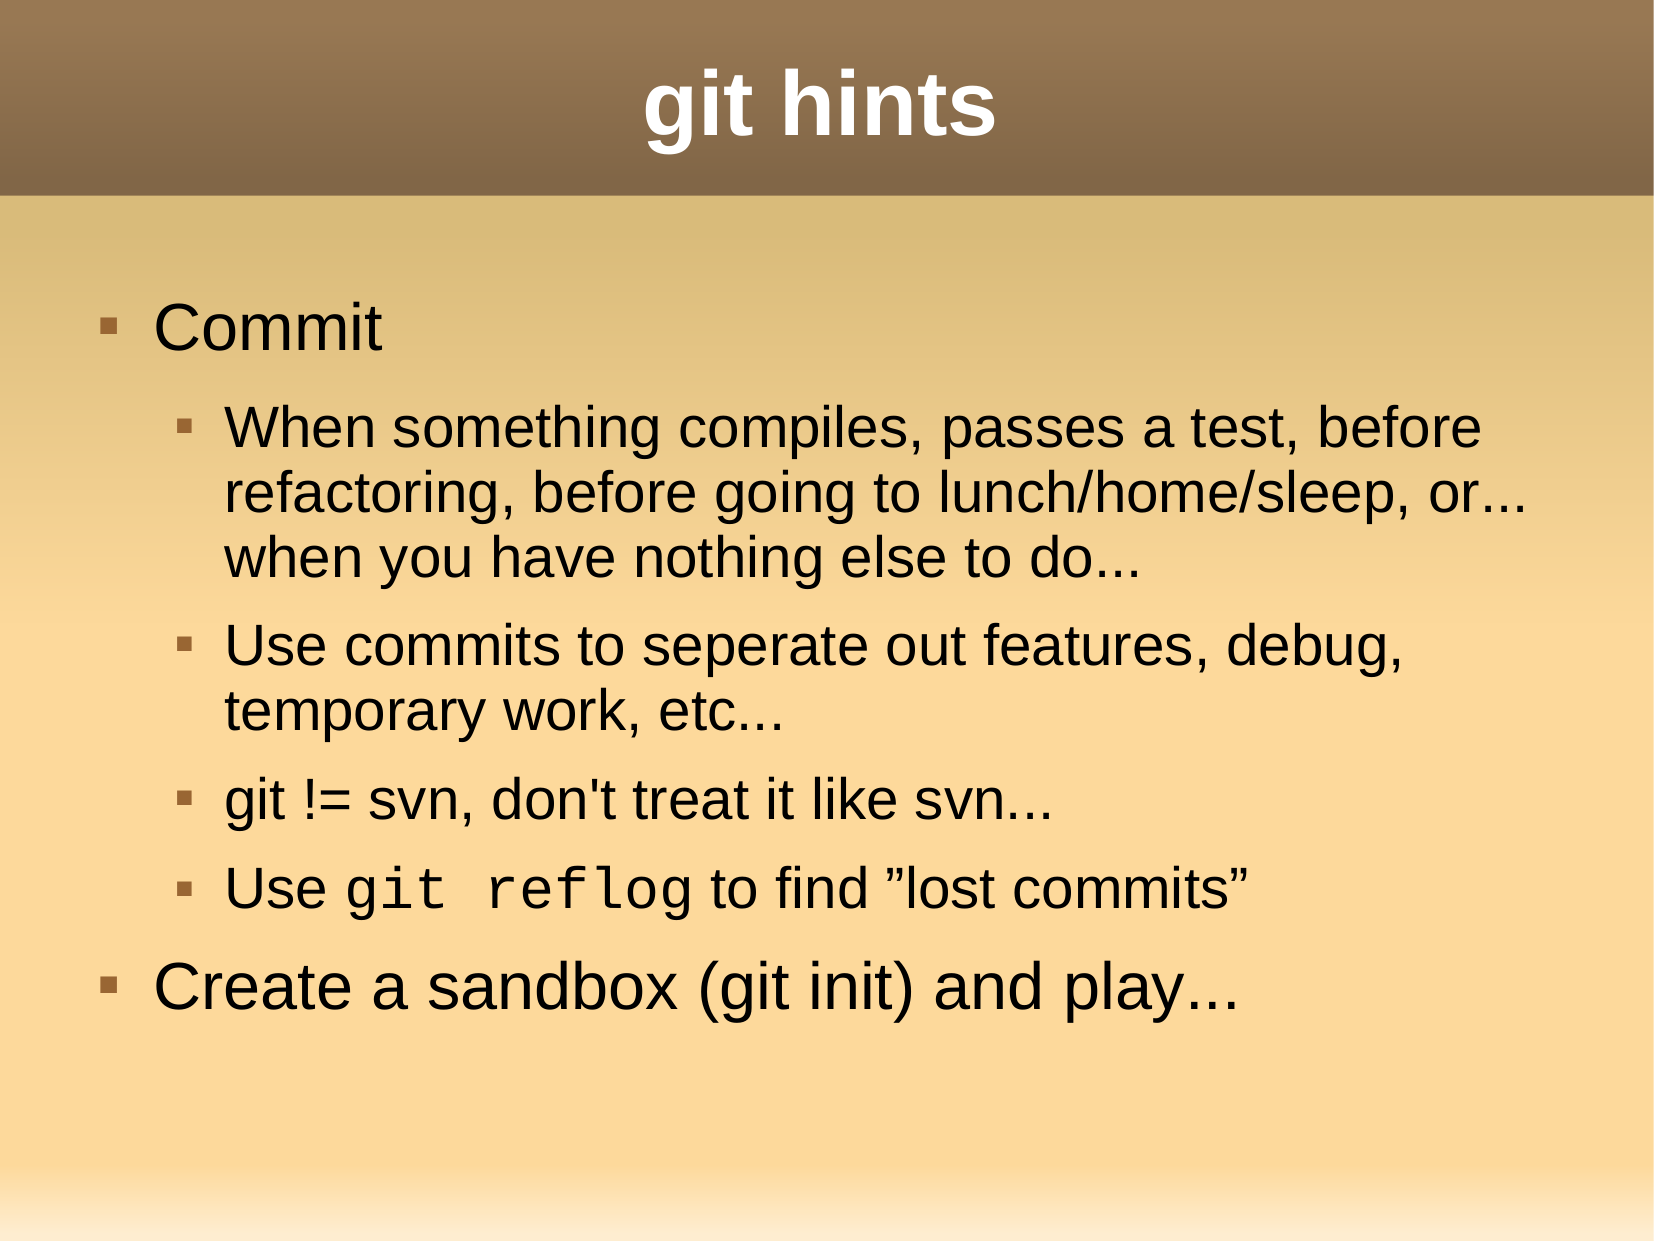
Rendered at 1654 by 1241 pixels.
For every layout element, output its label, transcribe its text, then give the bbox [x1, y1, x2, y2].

title git hints [76, 0, 1565, 208]
list Commit When something compiles, passes a test, before refactoring, before going to lunch/home/sleep, or... when you have nothing else to do... Use commits to seperate out features, debug, temporary work, etc... git != svn, don't treat it like svn... Use git reflog to find ”lost commits” Create a sandbox (git init) and play... [82, 290, 1571, 1094]
picture [0, 0, 1654, 1241]
